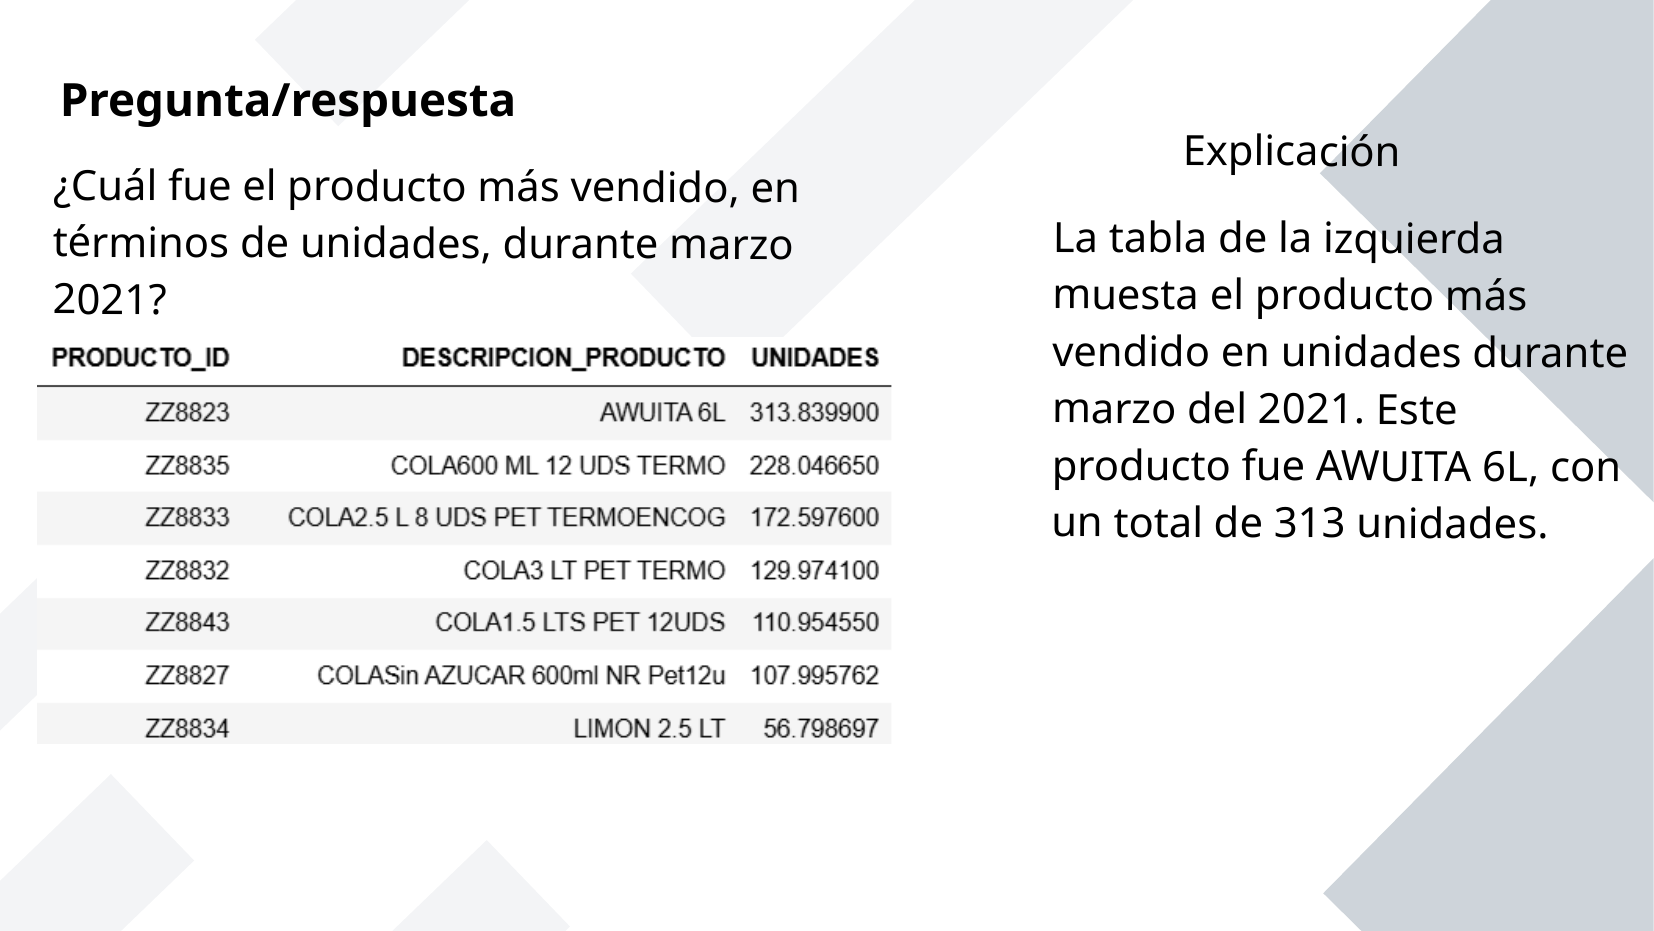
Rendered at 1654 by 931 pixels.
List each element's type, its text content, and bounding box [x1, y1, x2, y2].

text_box ¿Cuál fue el producto más vendido, en términos de unidades, durante marzo 2021? [37, 147, 879, 307]
text_box La tabla de la izquierda muesta el producto más vendido en unidades durante marzo del 2021. Este producto fue AWUITA 6L, con un total de 313 unidades. [1036, 199, 1654, 497]
text_box Explicación [983, 112, 1600, 261]
text_box Pregunta/respuesta [45, 60, 631, 138]
picture [37, 337, 901, 744]
